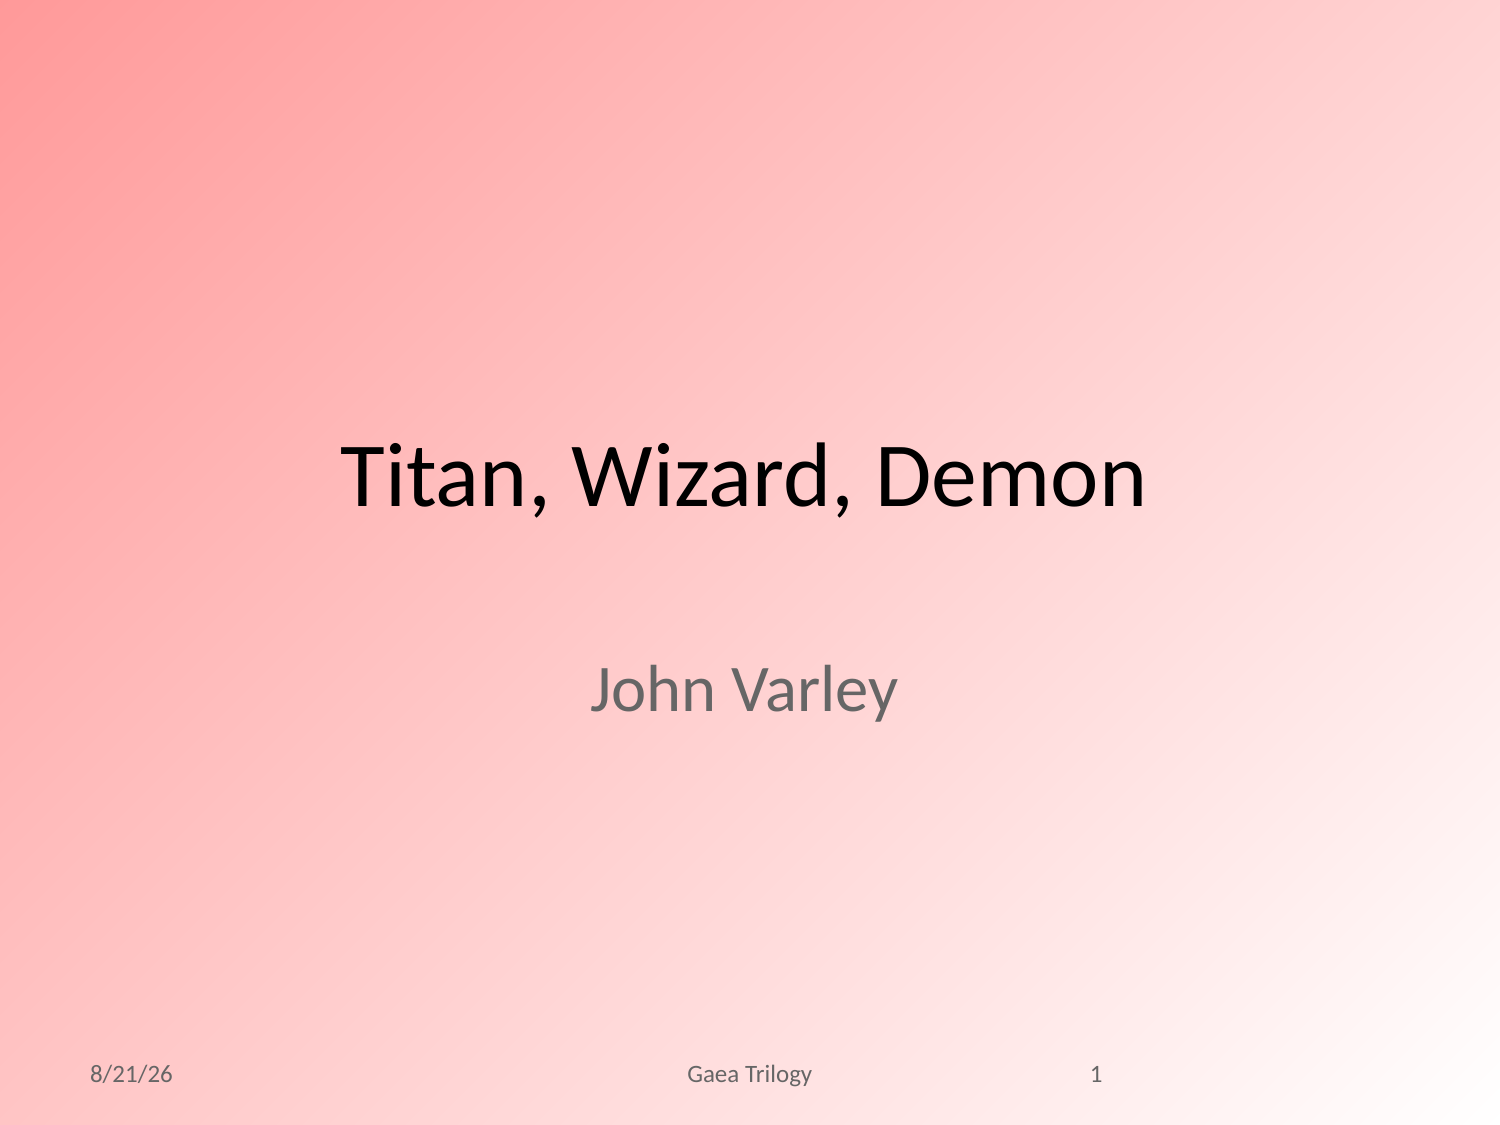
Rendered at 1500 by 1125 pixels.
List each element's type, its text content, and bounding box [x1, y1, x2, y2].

subtitle John Varley [225, 637, 1276, 925]
title Titan, Wizard, Demon [112, 349, 1388, 591]
